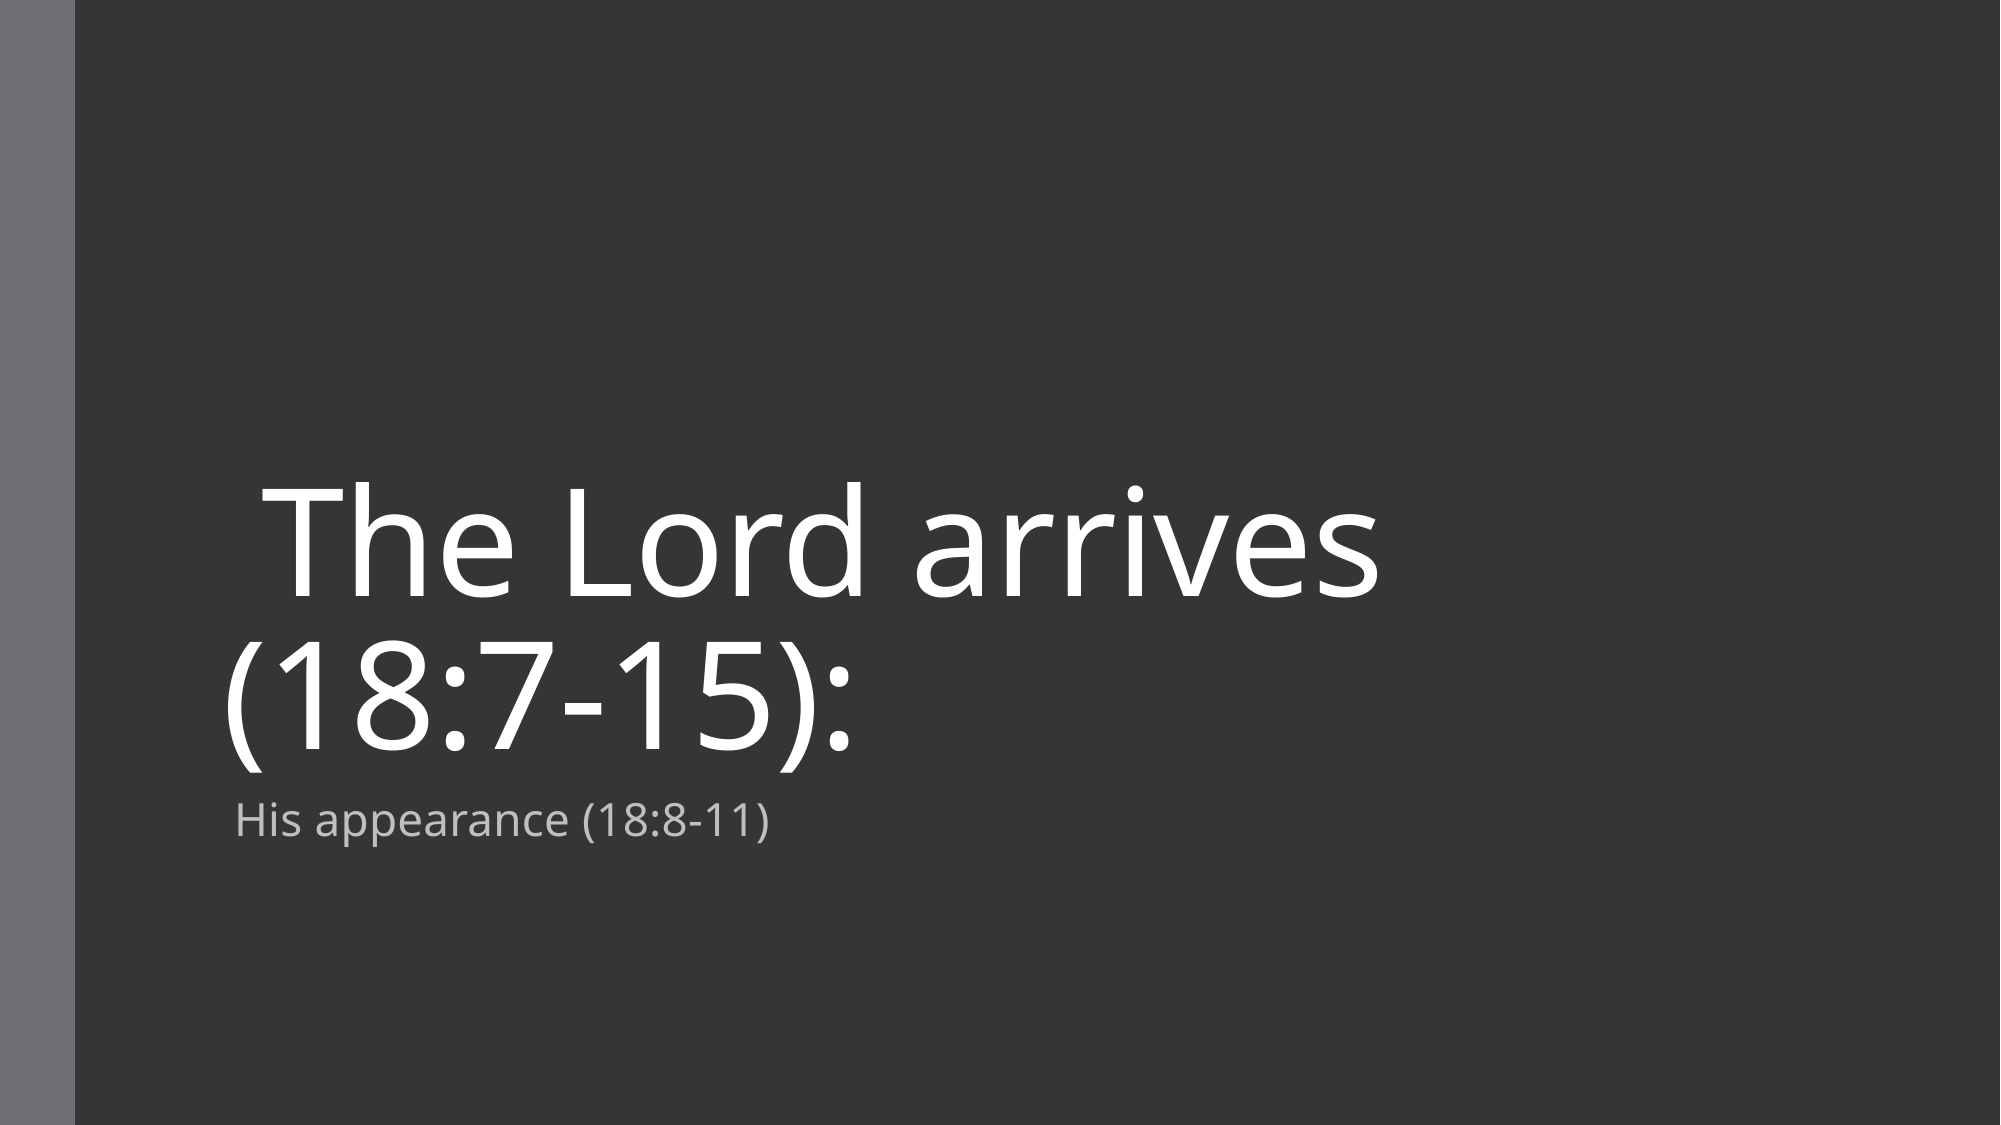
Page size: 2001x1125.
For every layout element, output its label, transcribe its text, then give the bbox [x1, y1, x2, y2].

subtitle His appearance (18:8-11) [206, 787, 1752, 1066]
title The Lord arrives (18:7-15): [206, 124, 1752, 787]
